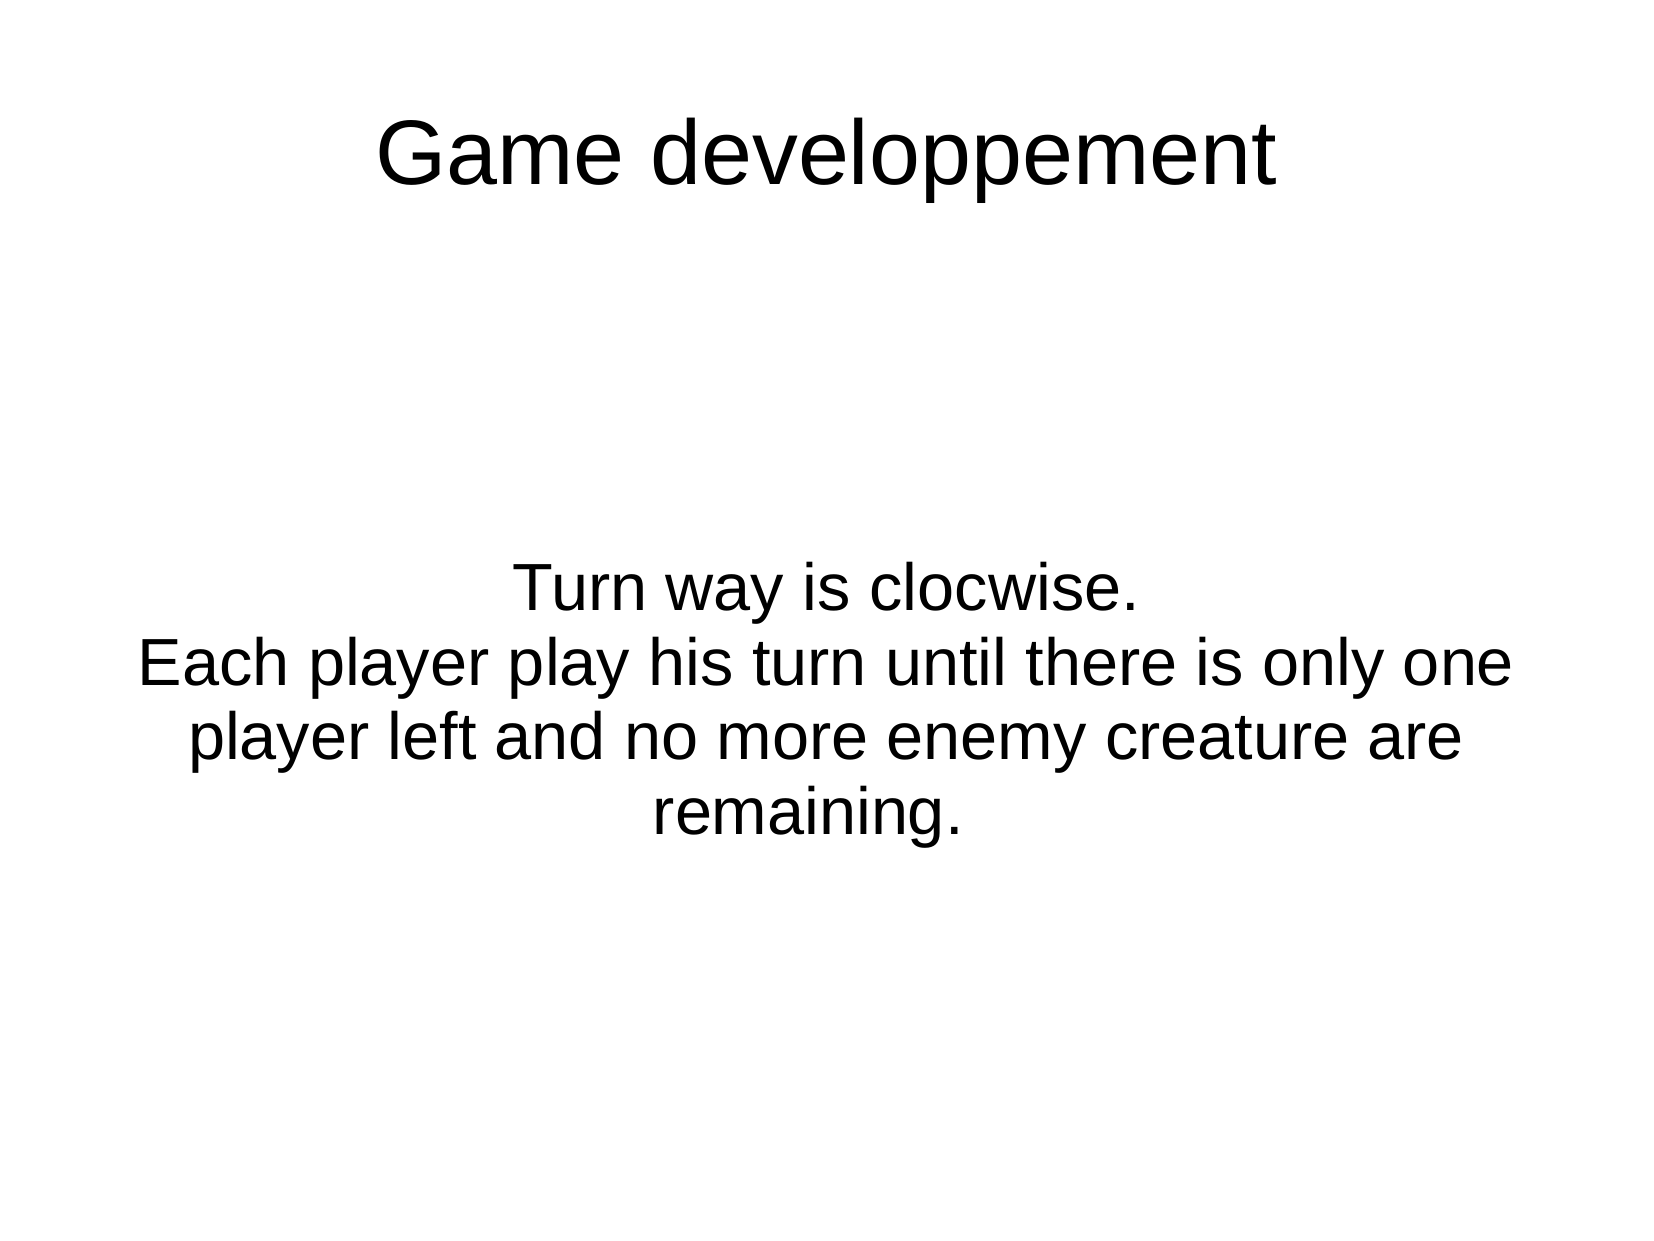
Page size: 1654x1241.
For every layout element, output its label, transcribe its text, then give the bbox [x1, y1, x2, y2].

subtitle Turn way is clocwise. Each player play his turn until there is only one player left and no more enemy creature are remaining. [82, 290, 1571, 1109]
title Game developpement [82, 49, 1571, 257]
